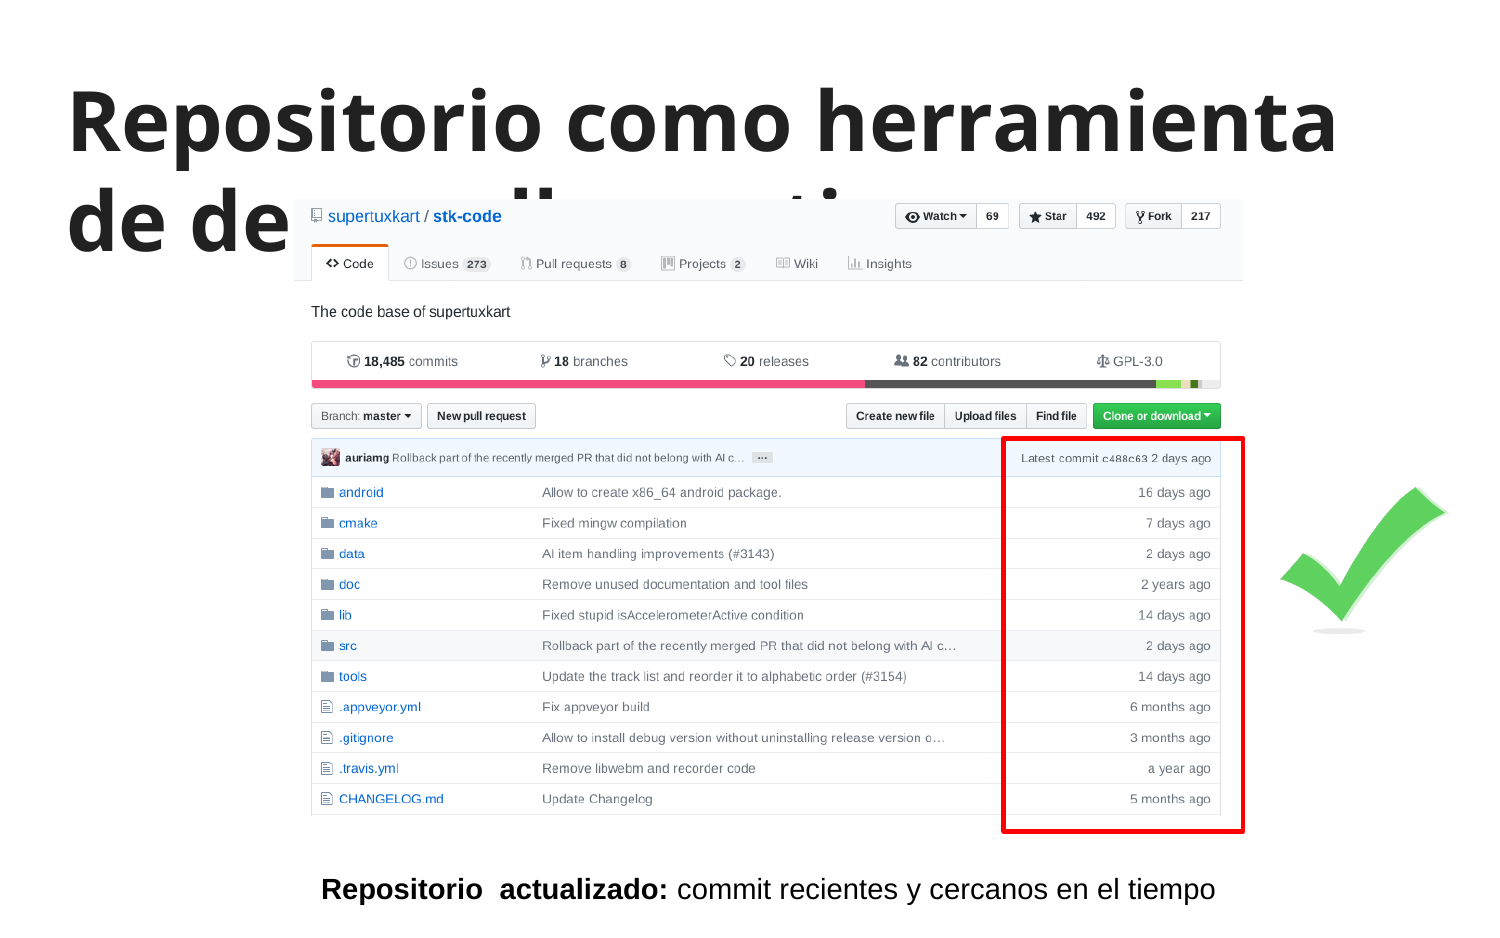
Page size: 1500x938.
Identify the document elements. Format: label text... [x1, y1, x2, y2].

text_box Repositorio actualizado: commit recientes y cercanos en el tiempo [294, 855, 1243, 908]
picture [1006, 441, 1241, 816]
title Repositorio como herramienta de desarrollo continuo [51, 53, 1449, 200]
picture [1280, 487, 1449, 634]
picture [294, 199, 1243, 816]
